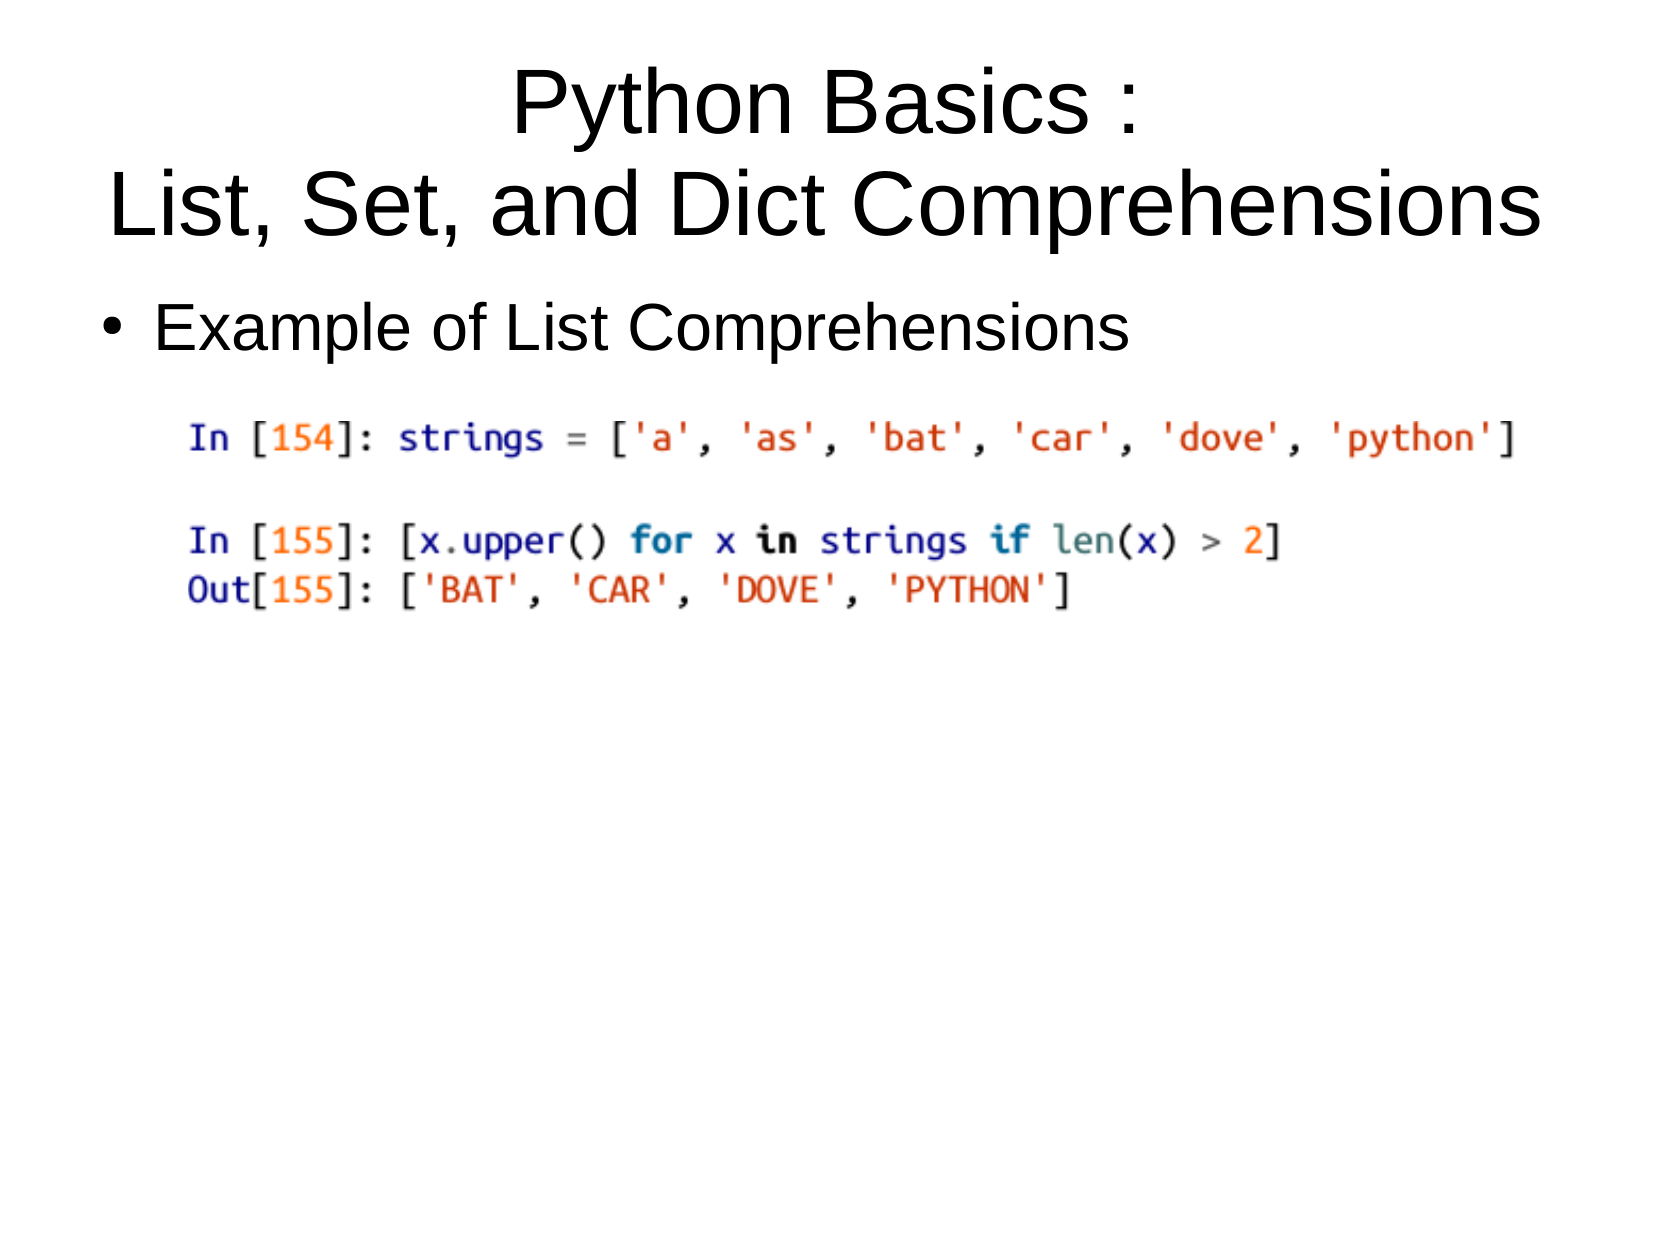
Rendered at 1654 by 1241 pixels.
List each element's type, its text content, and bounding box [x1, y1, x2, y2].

title Python Basics : List, Set, and Dict Comprehensions [82, 49, 1571, 257]
picture [188, 421, 1516, 620]
list Example of List Comprehensions [82, 290, 1571, 1010]
